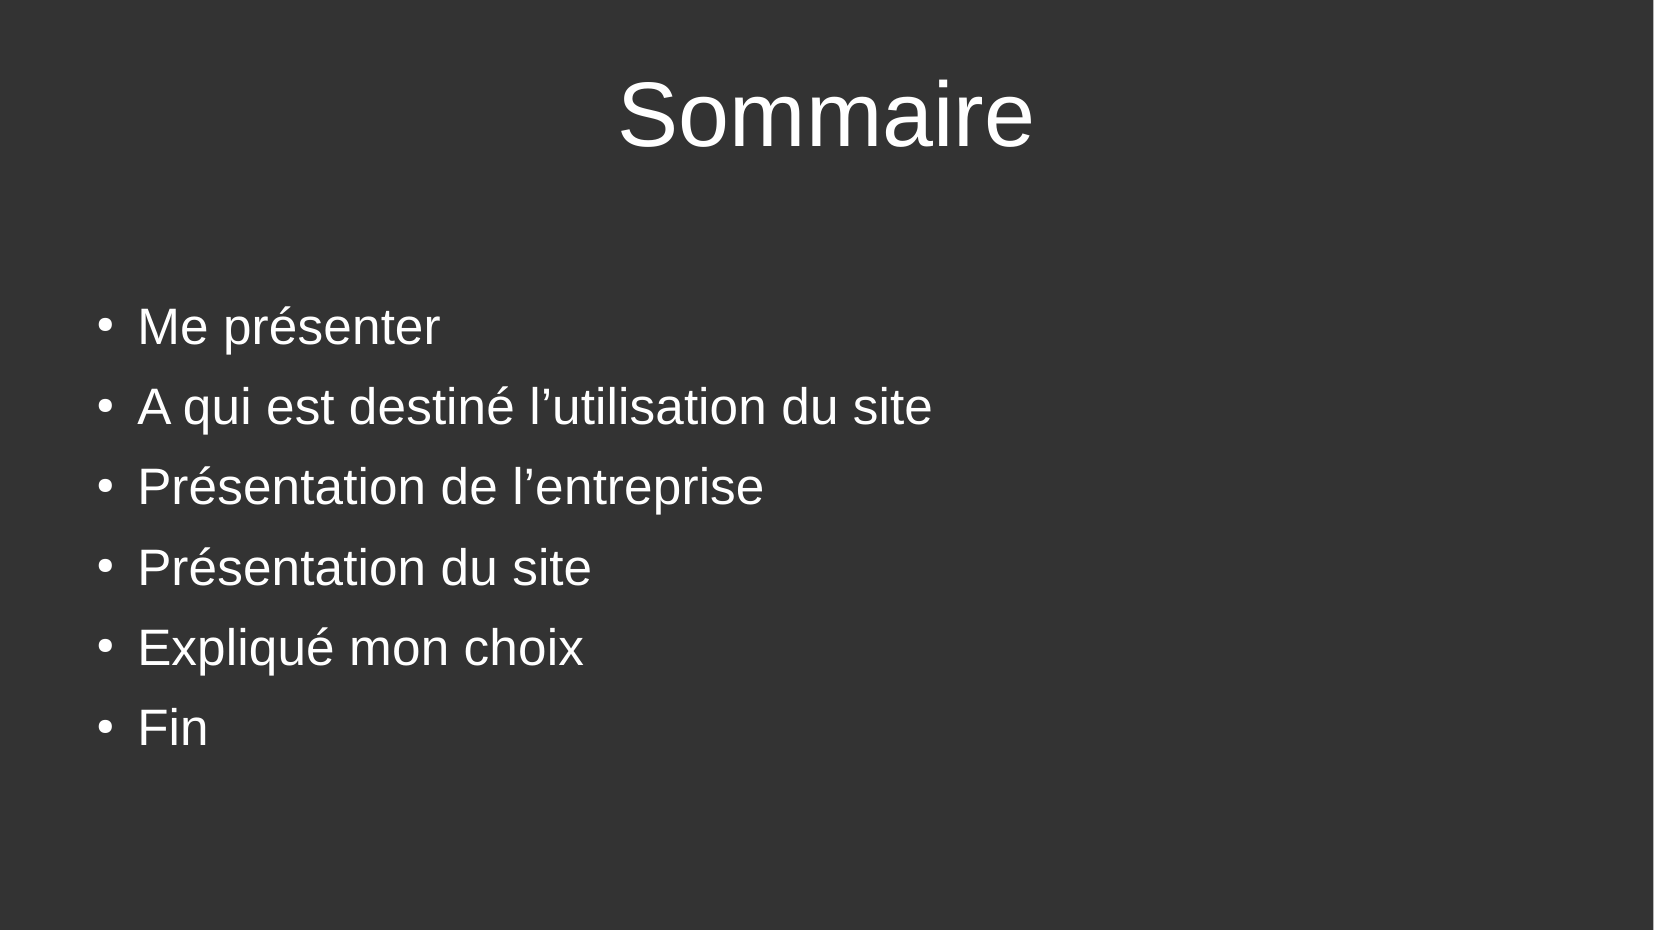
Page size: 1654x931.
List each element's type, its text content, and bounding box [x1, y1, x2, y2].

title Sommaire [82, 37, 1571, 193]
list Me présenter A qui est destiné l’utilisation du site Présentation de l’entreprise Présentation du site Expliqué mon choix Fin [82, 217, 1571, 758]
